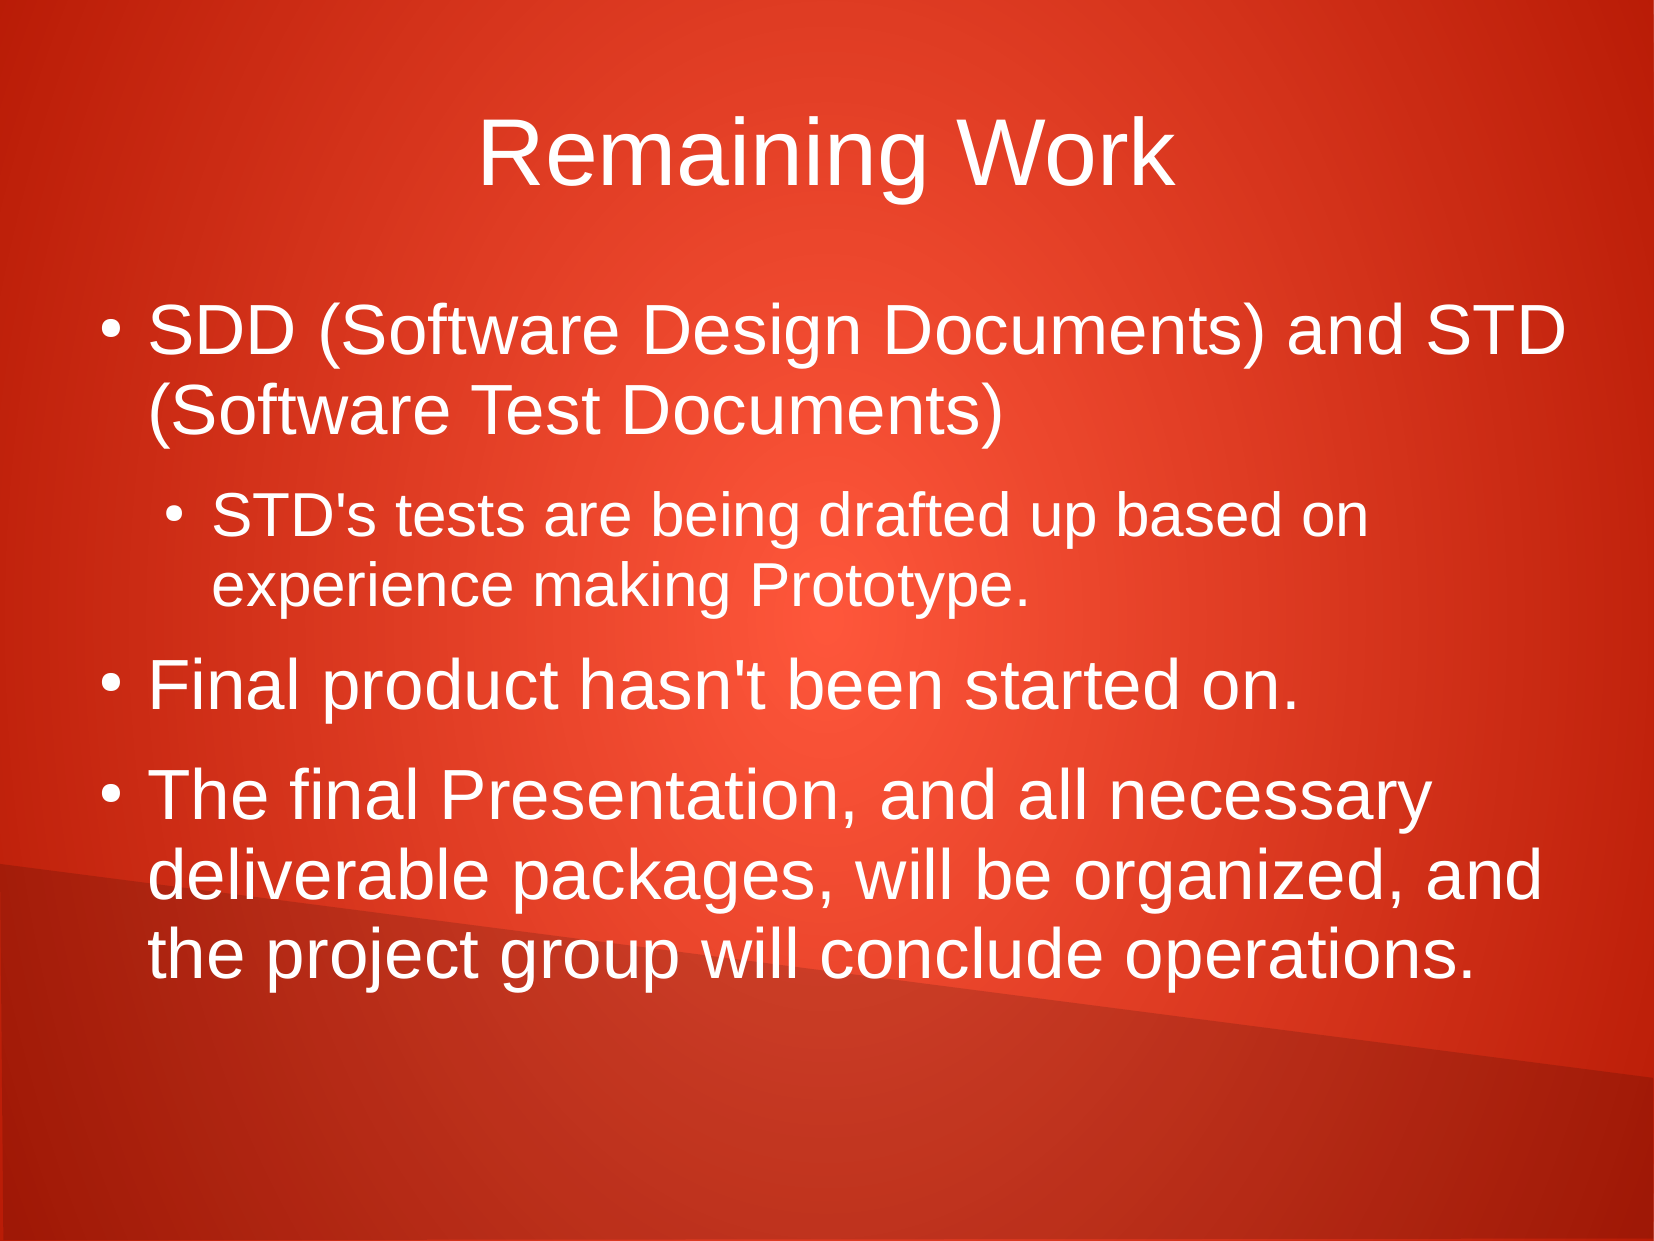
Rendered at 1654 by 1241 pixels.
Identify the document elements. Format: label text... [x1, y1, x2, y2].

list SDD (Software Design Documents) and STD (Software Test Documents) STD's tests are being drafted up based on experience making Prototype. Final product hasn't been started on. The final Presentation, and all necessary deliverable packages, will be organized, and the project group will conclude operations. [82, 290, 1571, 1010]
title Remaining Work [82, 49, 1571, 257]
